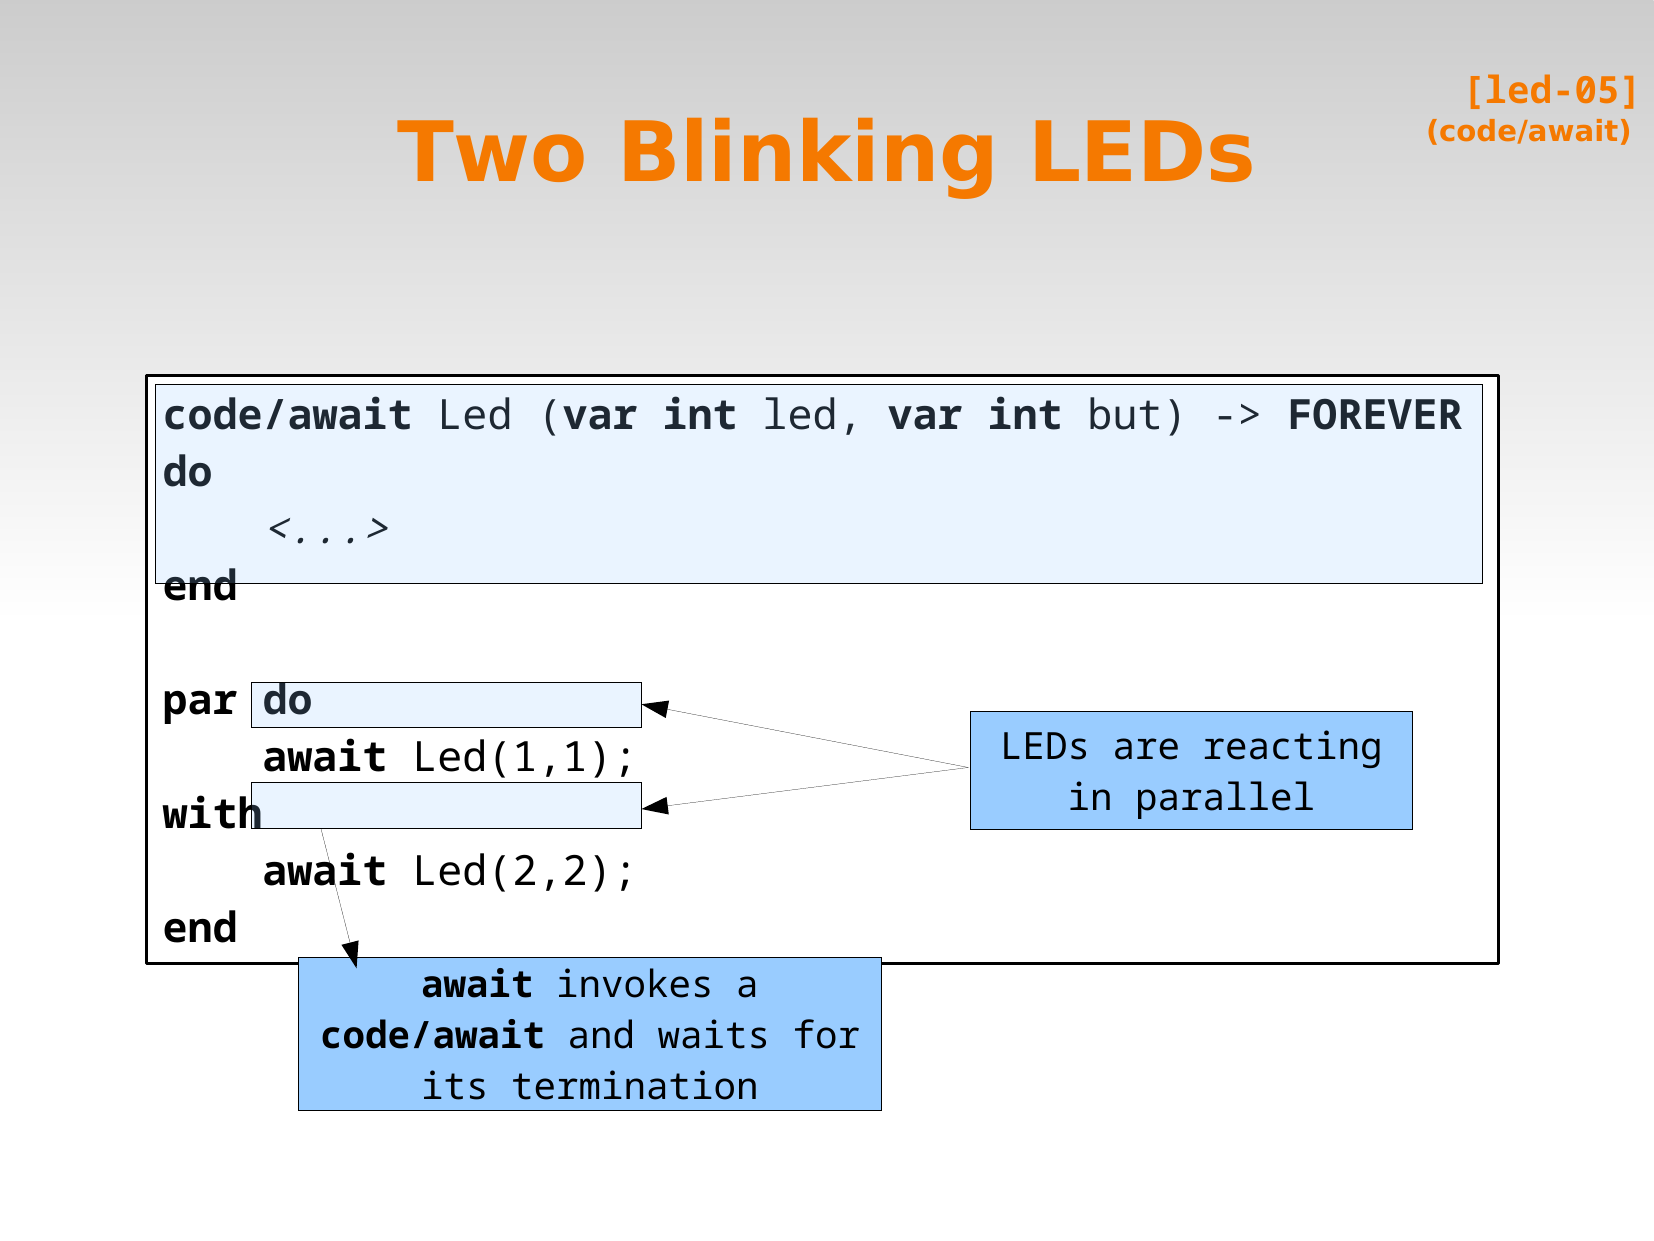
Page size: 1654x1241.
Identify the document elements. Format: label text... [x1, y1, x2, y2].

text_box await invokes a code/await and waits for its termination [298, 967, 882, 1100]
text_box code/await Led (var int led, var int but) -> FOREVER do <...> end par do await Led(1,1); with await Led(2,2); end [146, 375, 1499, 890]
text_box [155, 384, 1483, 584]
text_box [251, 782, 642, 829]
title Two Blinking LEDs [82, 49, 1571, 257]
title [led-05] (code/await) [153, 2, 1643, 210]
text_box [251, 682, 642, 728]
text_box LEDs are reacting in parallel [970, 711, 1413, 830]
